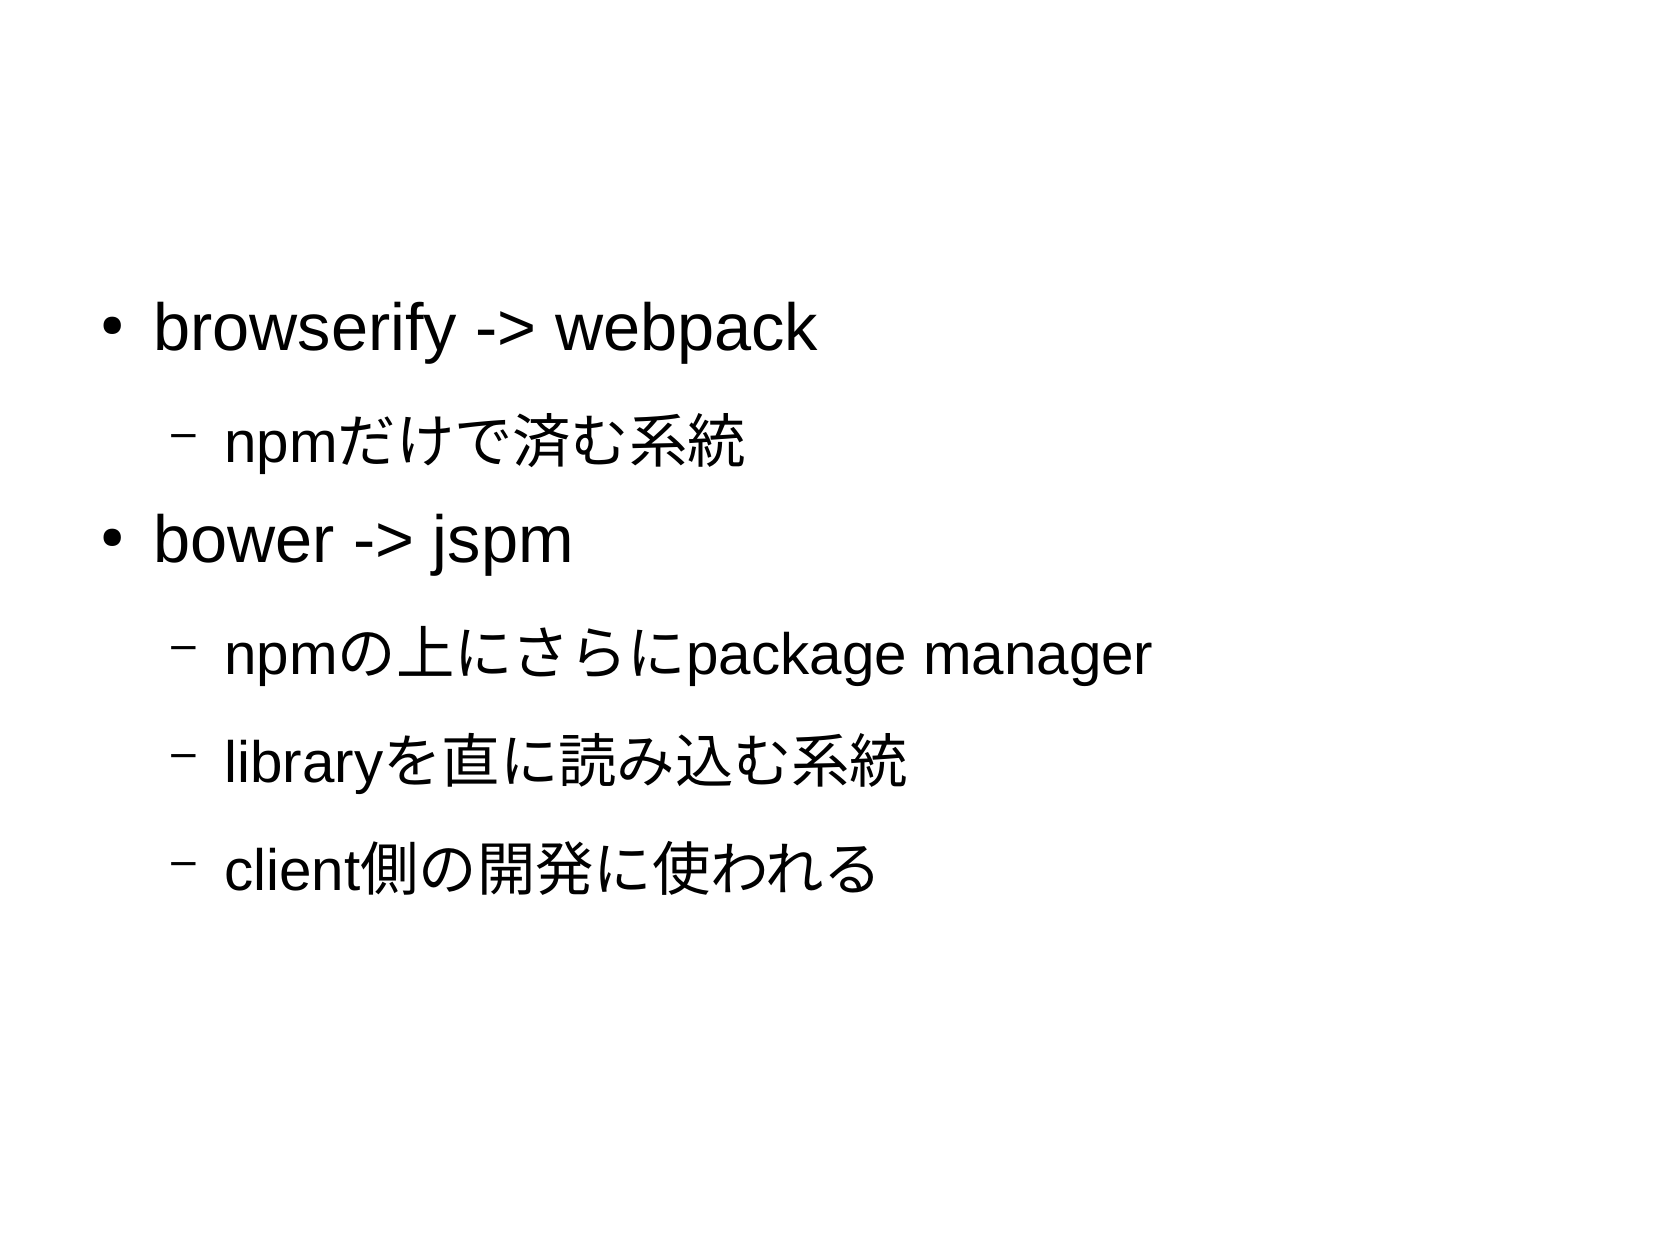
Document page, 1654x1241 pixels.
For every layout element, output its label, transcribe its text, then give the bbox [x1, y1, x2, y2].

list browserify -> webpack npmだけで済む系統 bower -> jspm npmの上にさらにpackage manager libraryを直に読み込む系統 client側の開発に使われる [82, 290, 1571, 1010]
